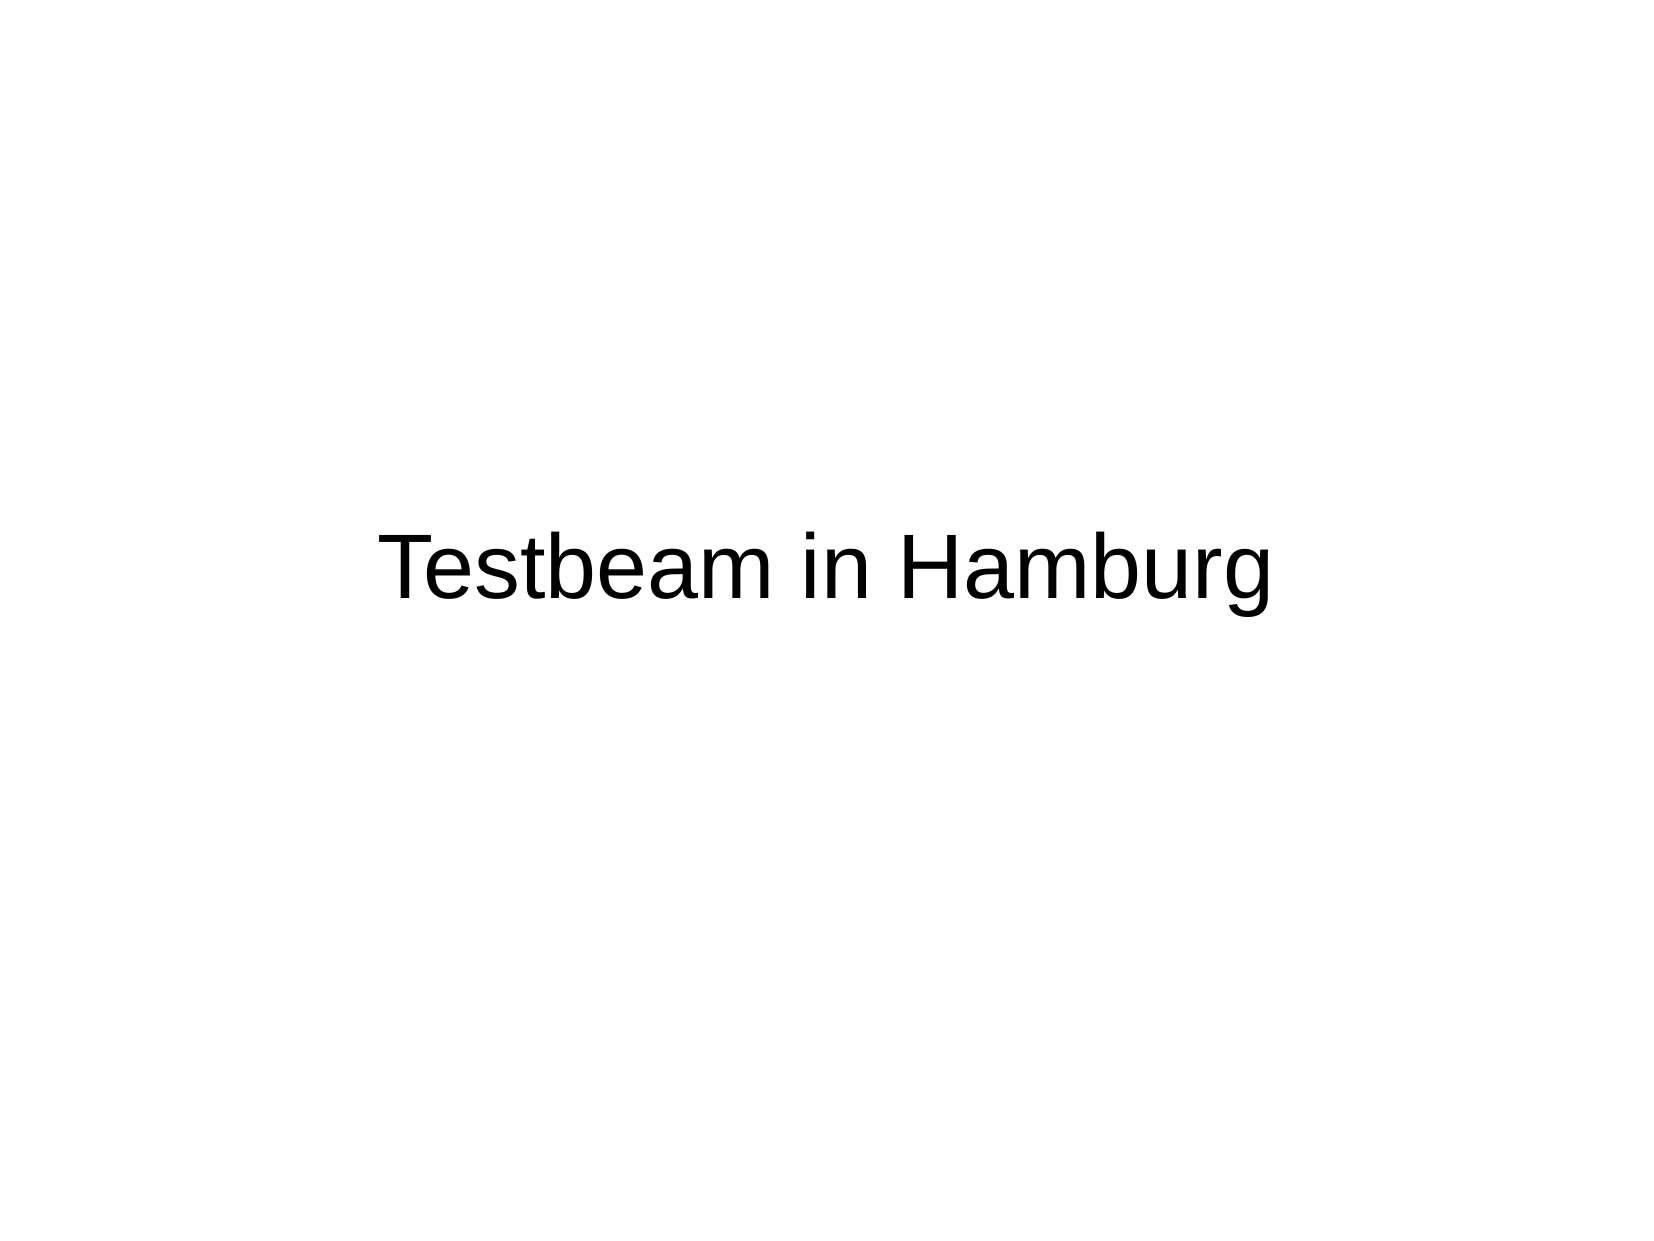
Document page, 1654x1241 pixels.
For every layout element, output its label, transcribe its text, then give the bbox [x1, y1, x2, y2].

title Testbeam in Hamburg [82, 462, 1571, 670]
